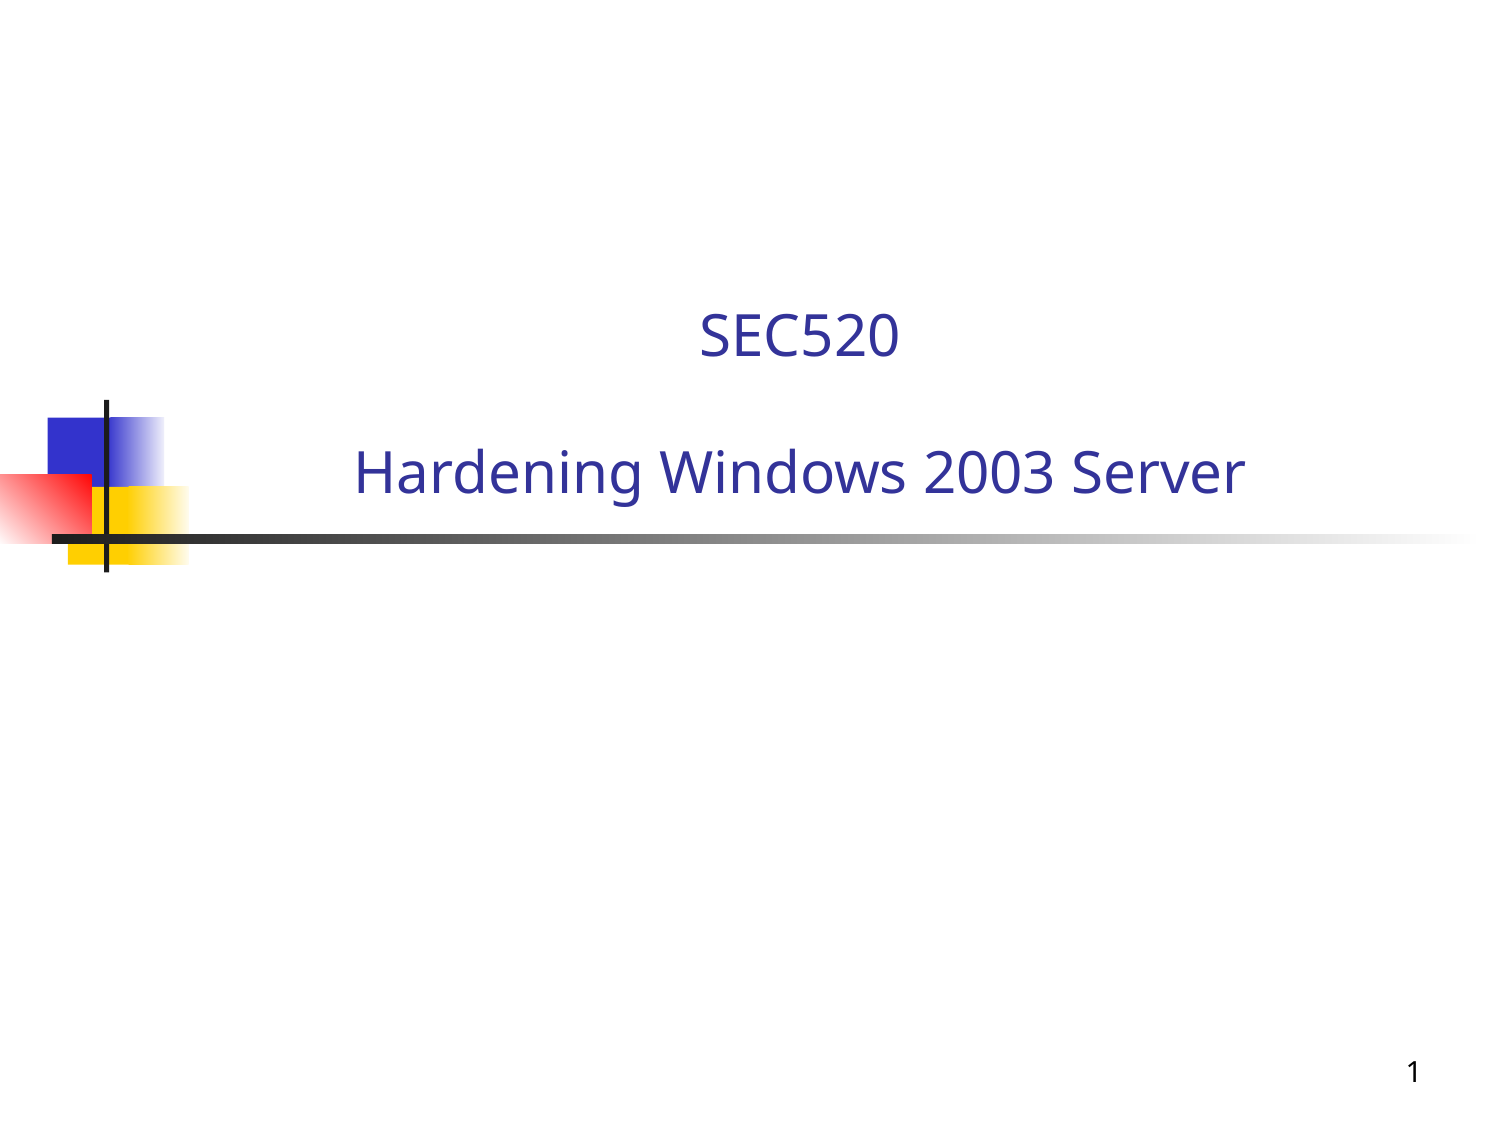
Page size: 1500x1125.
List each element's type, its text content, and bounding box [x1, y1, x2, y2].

title SEC520 Hardening Windows 2003 Server [162, 274, 1438, 515]
